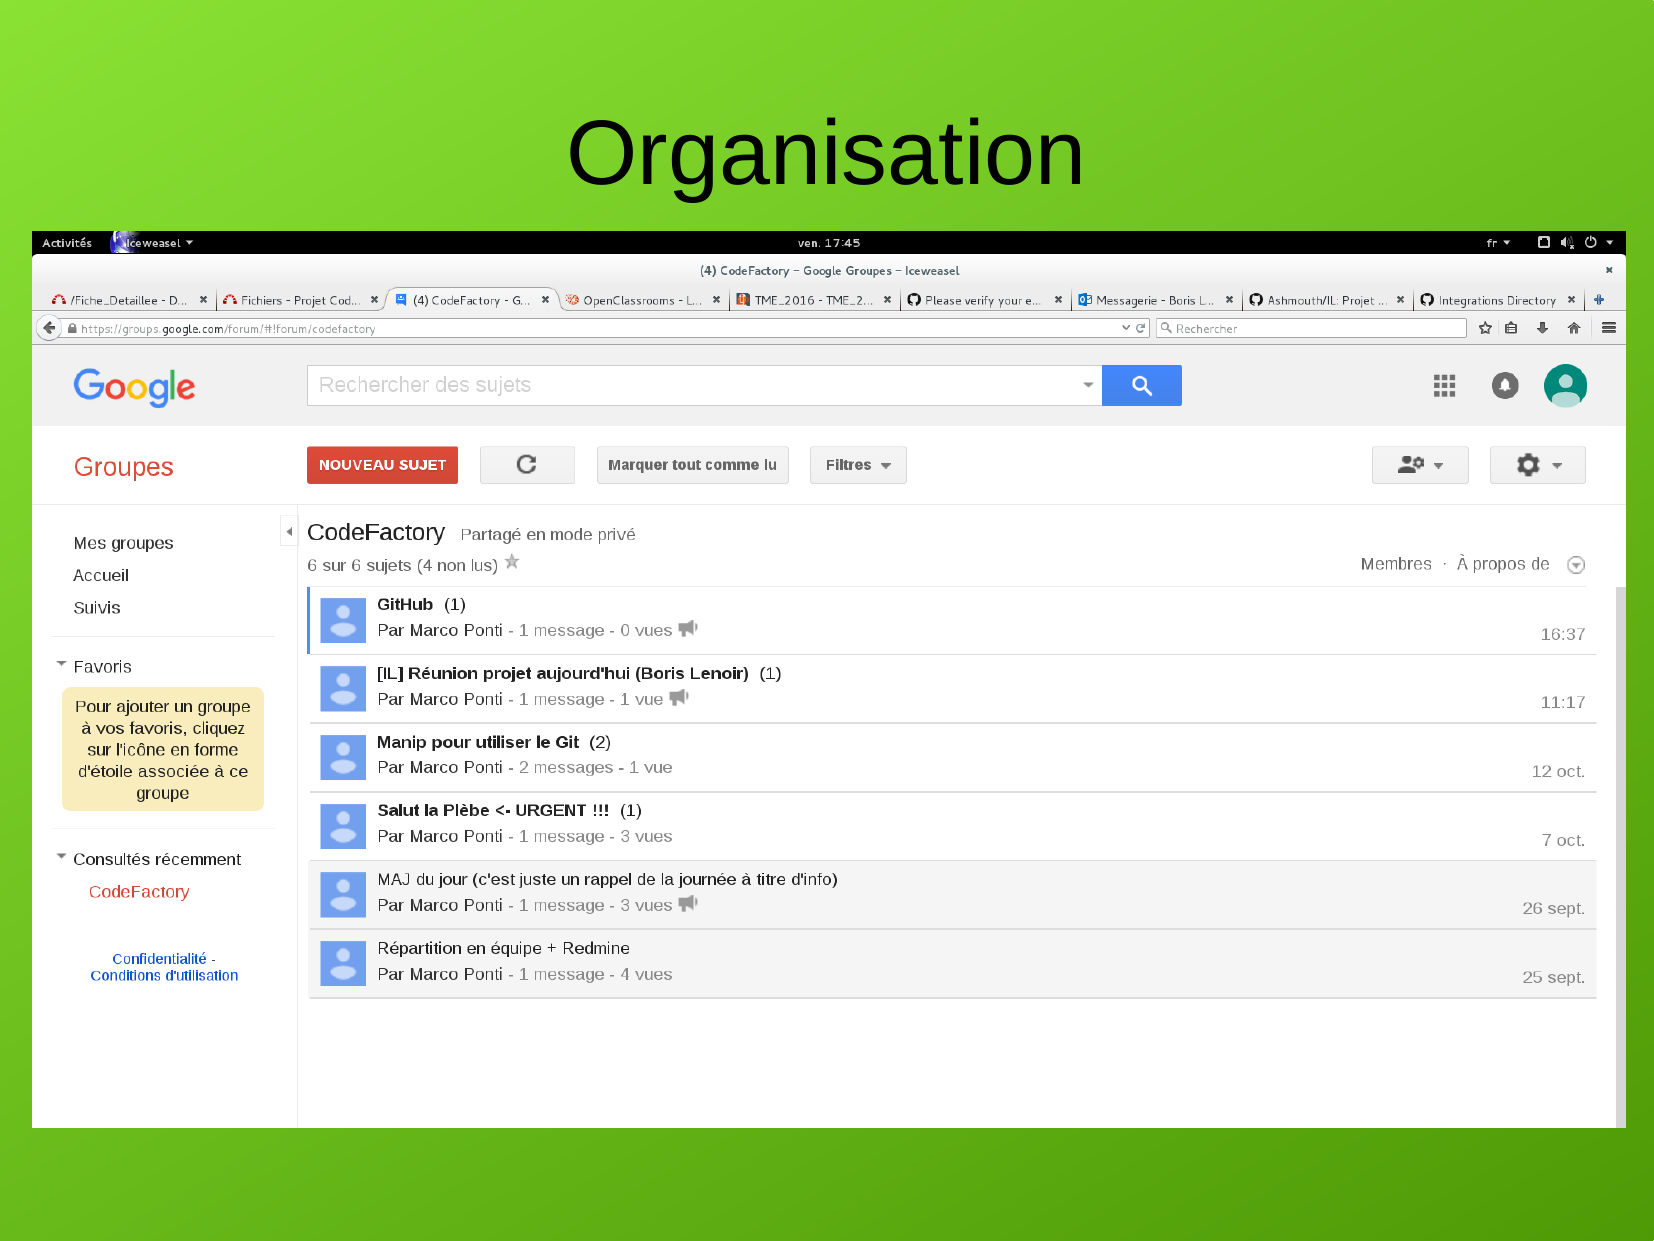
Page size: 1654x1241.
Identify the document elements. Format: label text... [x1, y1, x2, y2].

picture [32, 231, 1626, 1128]
title Organisation [82, 49, 1571, 231]
